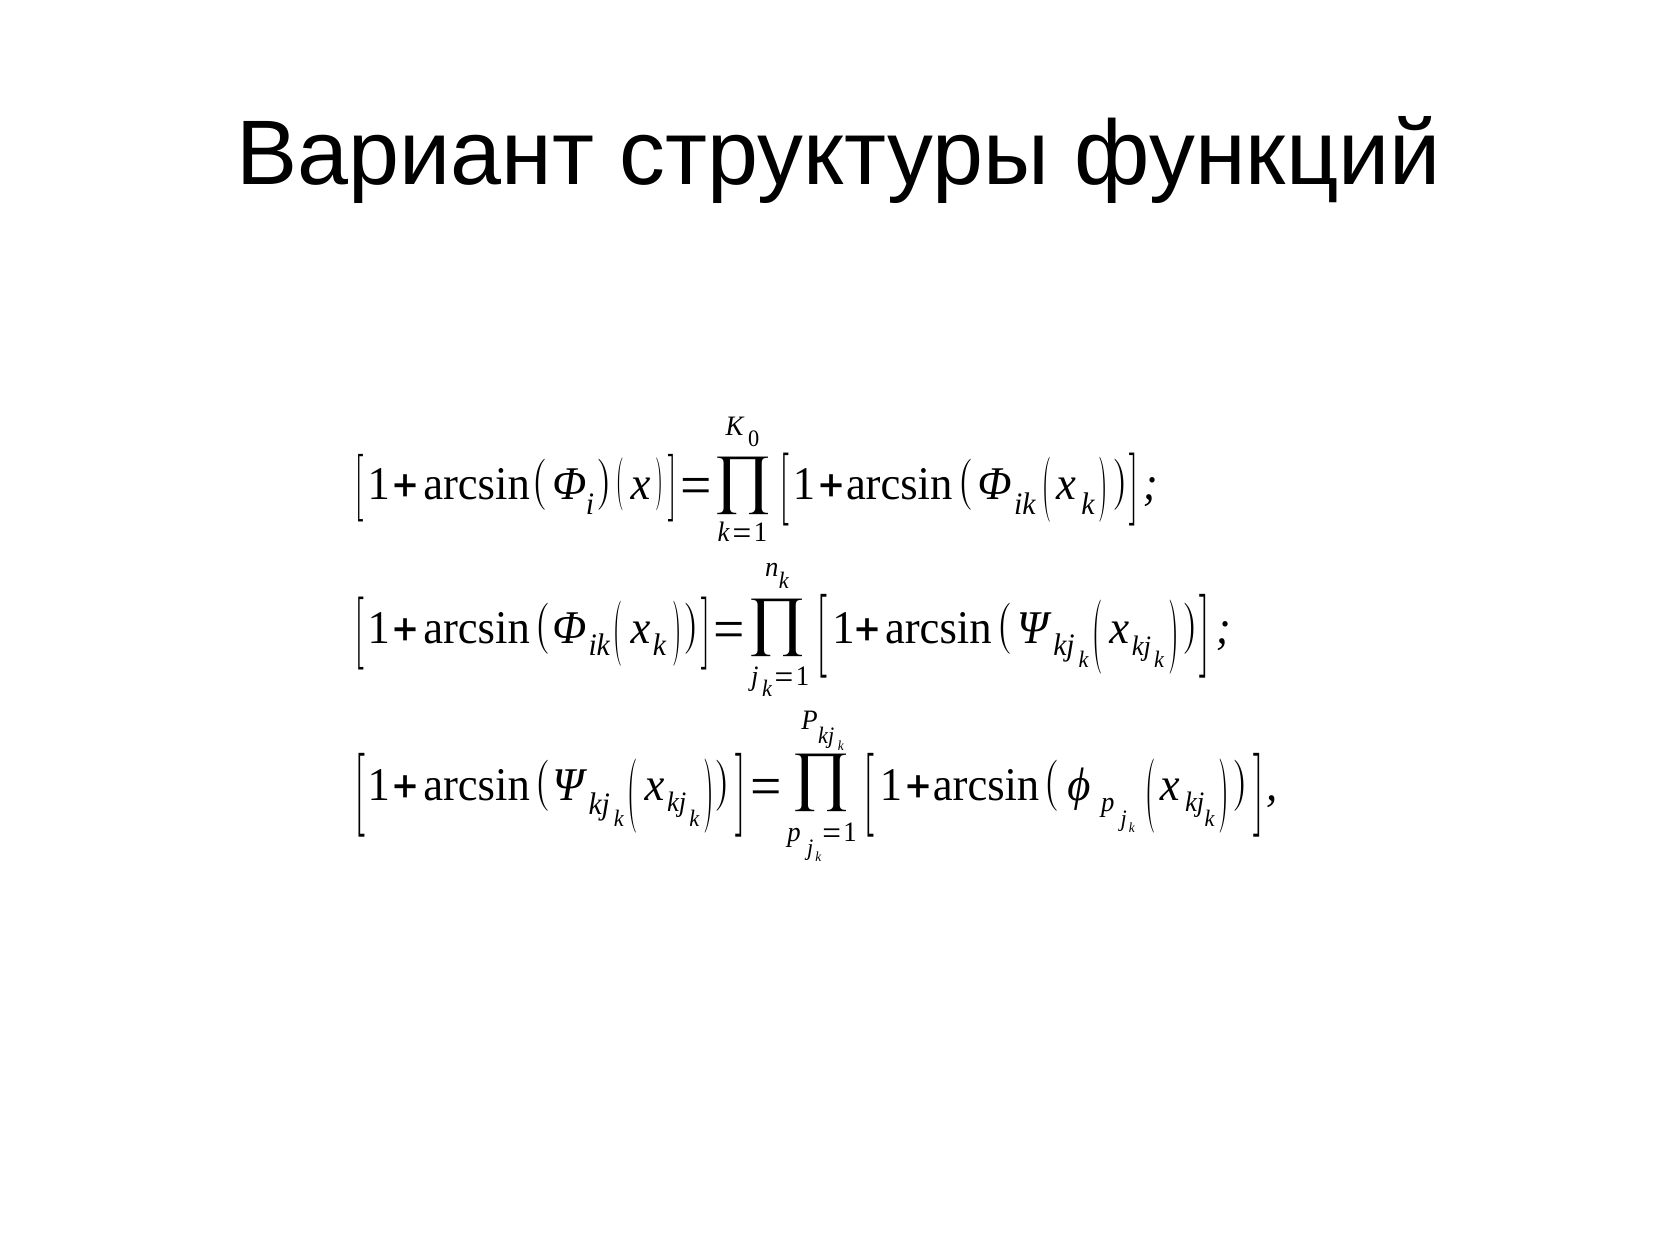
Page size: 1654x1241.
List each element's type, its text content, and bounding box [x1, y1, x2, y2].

title Вариант структуры функций [82, 49, 1571, 257]
chart [345, 408, 1297, 920]
